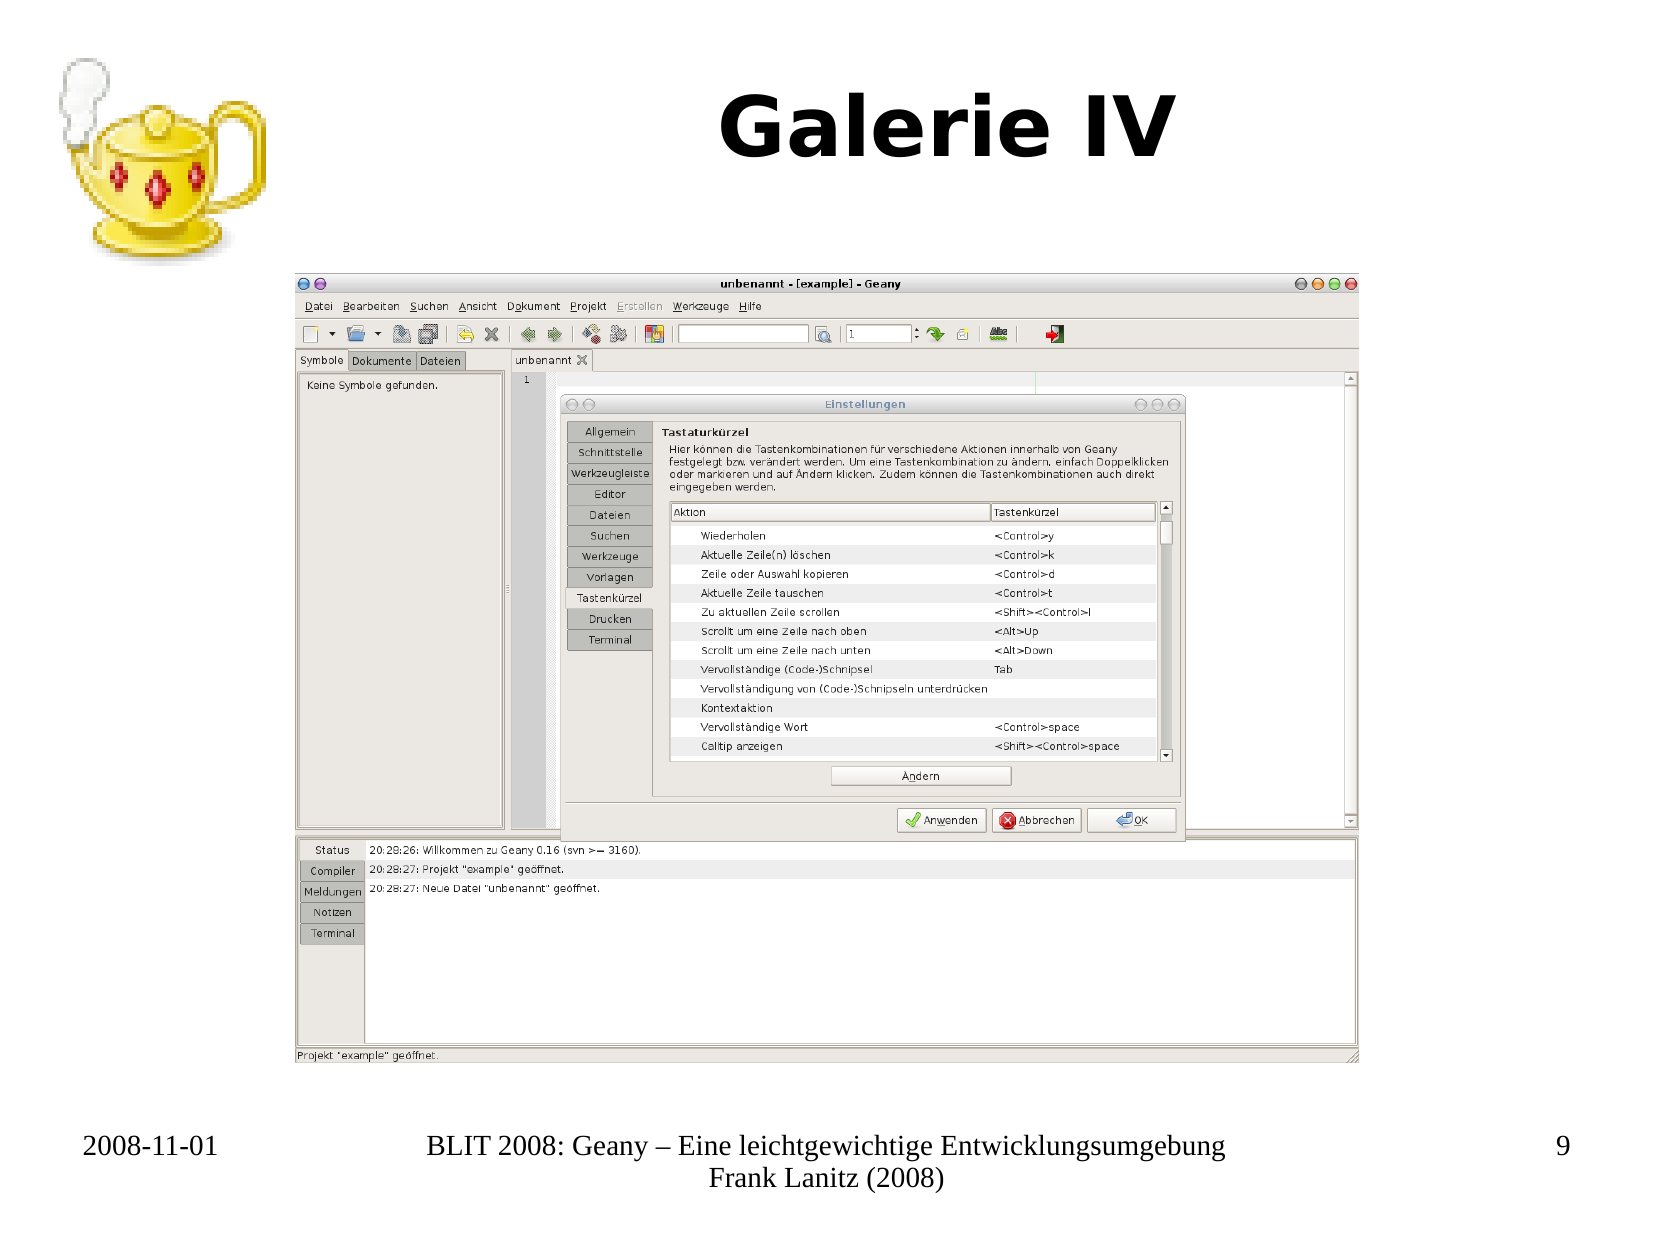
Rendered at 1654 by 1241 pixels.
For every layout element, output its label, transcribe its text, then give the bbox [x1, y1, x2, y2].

picture [295, 273, 1359, 1063]
picture [59, 58, 266, 266]
title Galerie IV [324, 56, 1571, 200]
